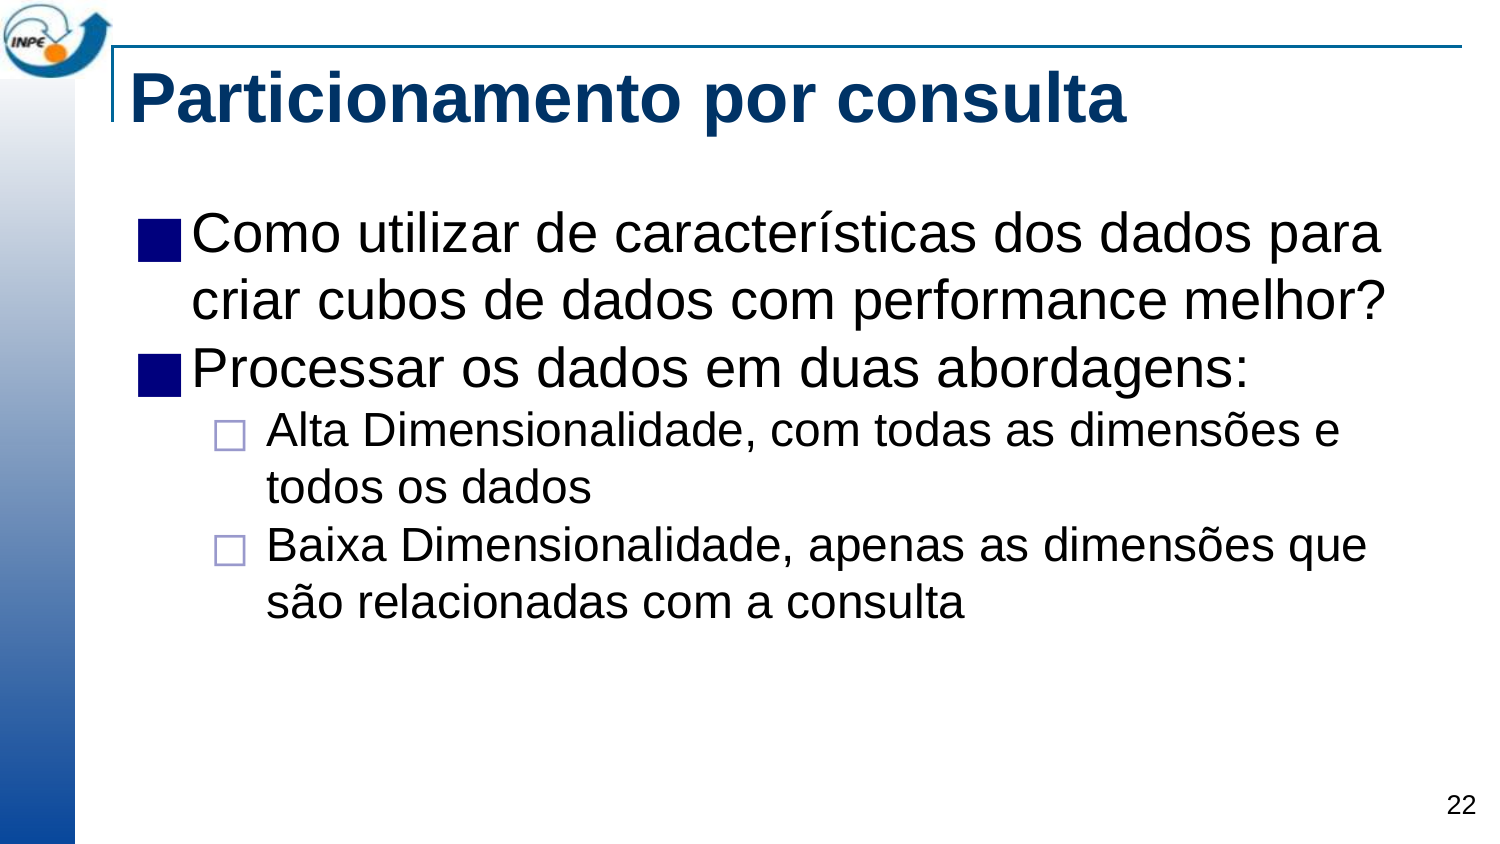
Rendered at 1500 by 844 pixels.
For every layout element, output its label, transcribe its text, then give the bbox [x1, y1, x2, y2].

slide_number <number> [1403, 779, 1494, 844]
picture [0, 0, 113, 79]
list Como utilizar de características dos dados para criar cubos de dados com performance melhor? Processar os dados em duas abordagens: Alta Dimensionalidade, com todas as dimensões e todos os dados Baixa Dimensionalidade, apenas as dimensões que são relacionadas com a consulta [99, 187, 1450, 769]
title Particionamento por consulta [112, 46, 1450, 141]
